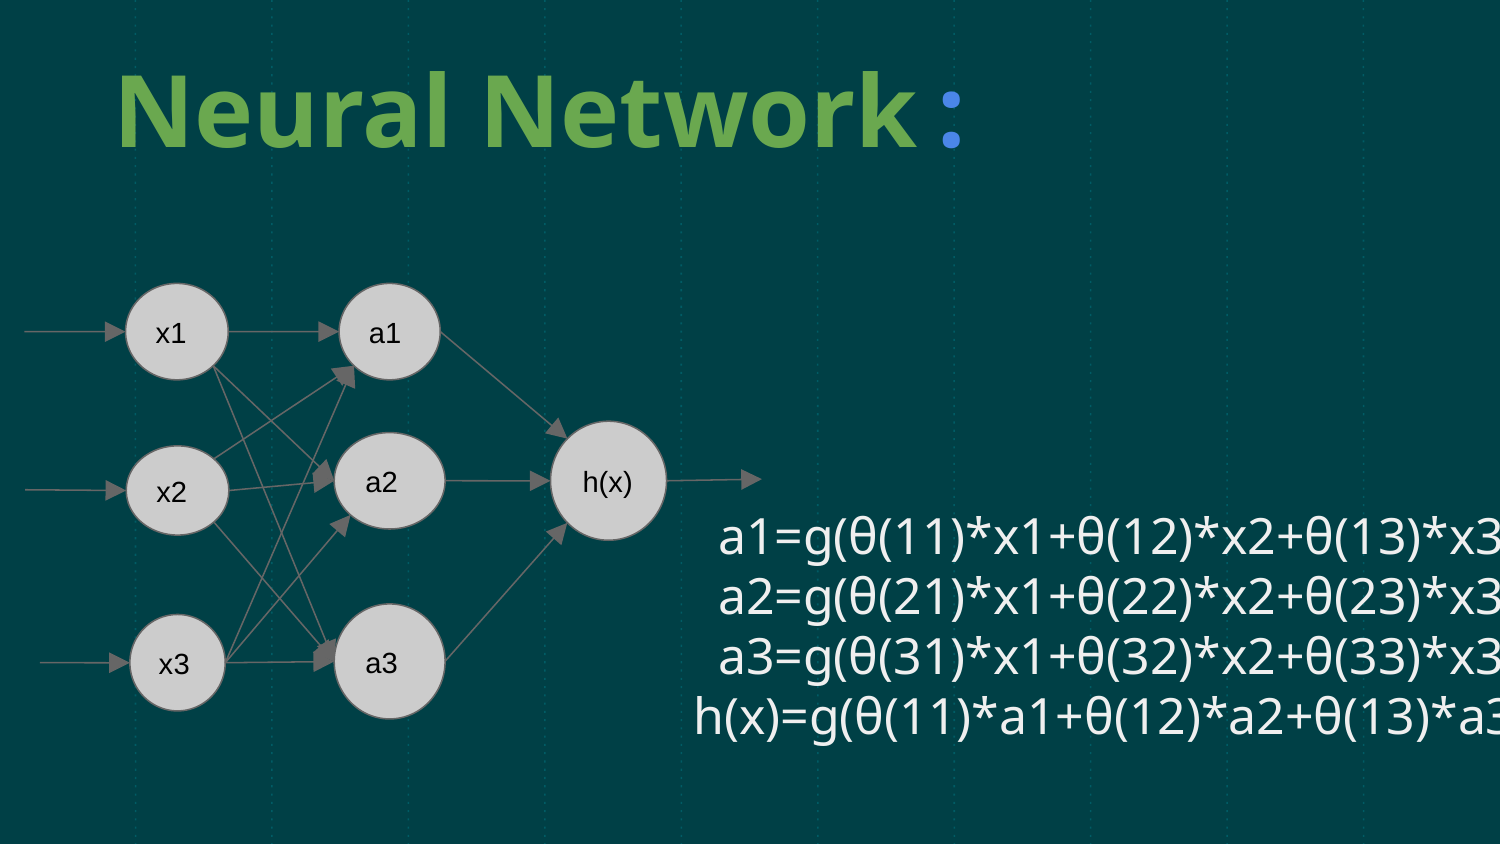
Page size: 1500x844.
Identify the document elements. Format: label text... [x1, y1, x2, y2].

text_box a3 [334, 603, 446, 719]
text_box x1 [125, 283, 229, 380]
text_box a2 [334, 432, 446, 530]
title Neural Network : [98, 63, 1060, 183]
text_box x2 [126, 445, 229, 536]
text_box a1 [339, 283, 441, 380]
text_box h(x) [550, 421, 667, 541]
list a1=g(θ(11)*x1+θ(12)*x2+θ(13)*x3) a2=g(θ(21)*x1+θ(22)*x2+θ(23)*x3) a3=g(θ(31)*x1+θ(32)*x2+θ(33)*x3) h(x)=g(θ(11)*a1+θ(12)*a2+θ(13)*a3) [678, 489, 1500, 756]
text_box x3 [129, 614, 226, 711]
